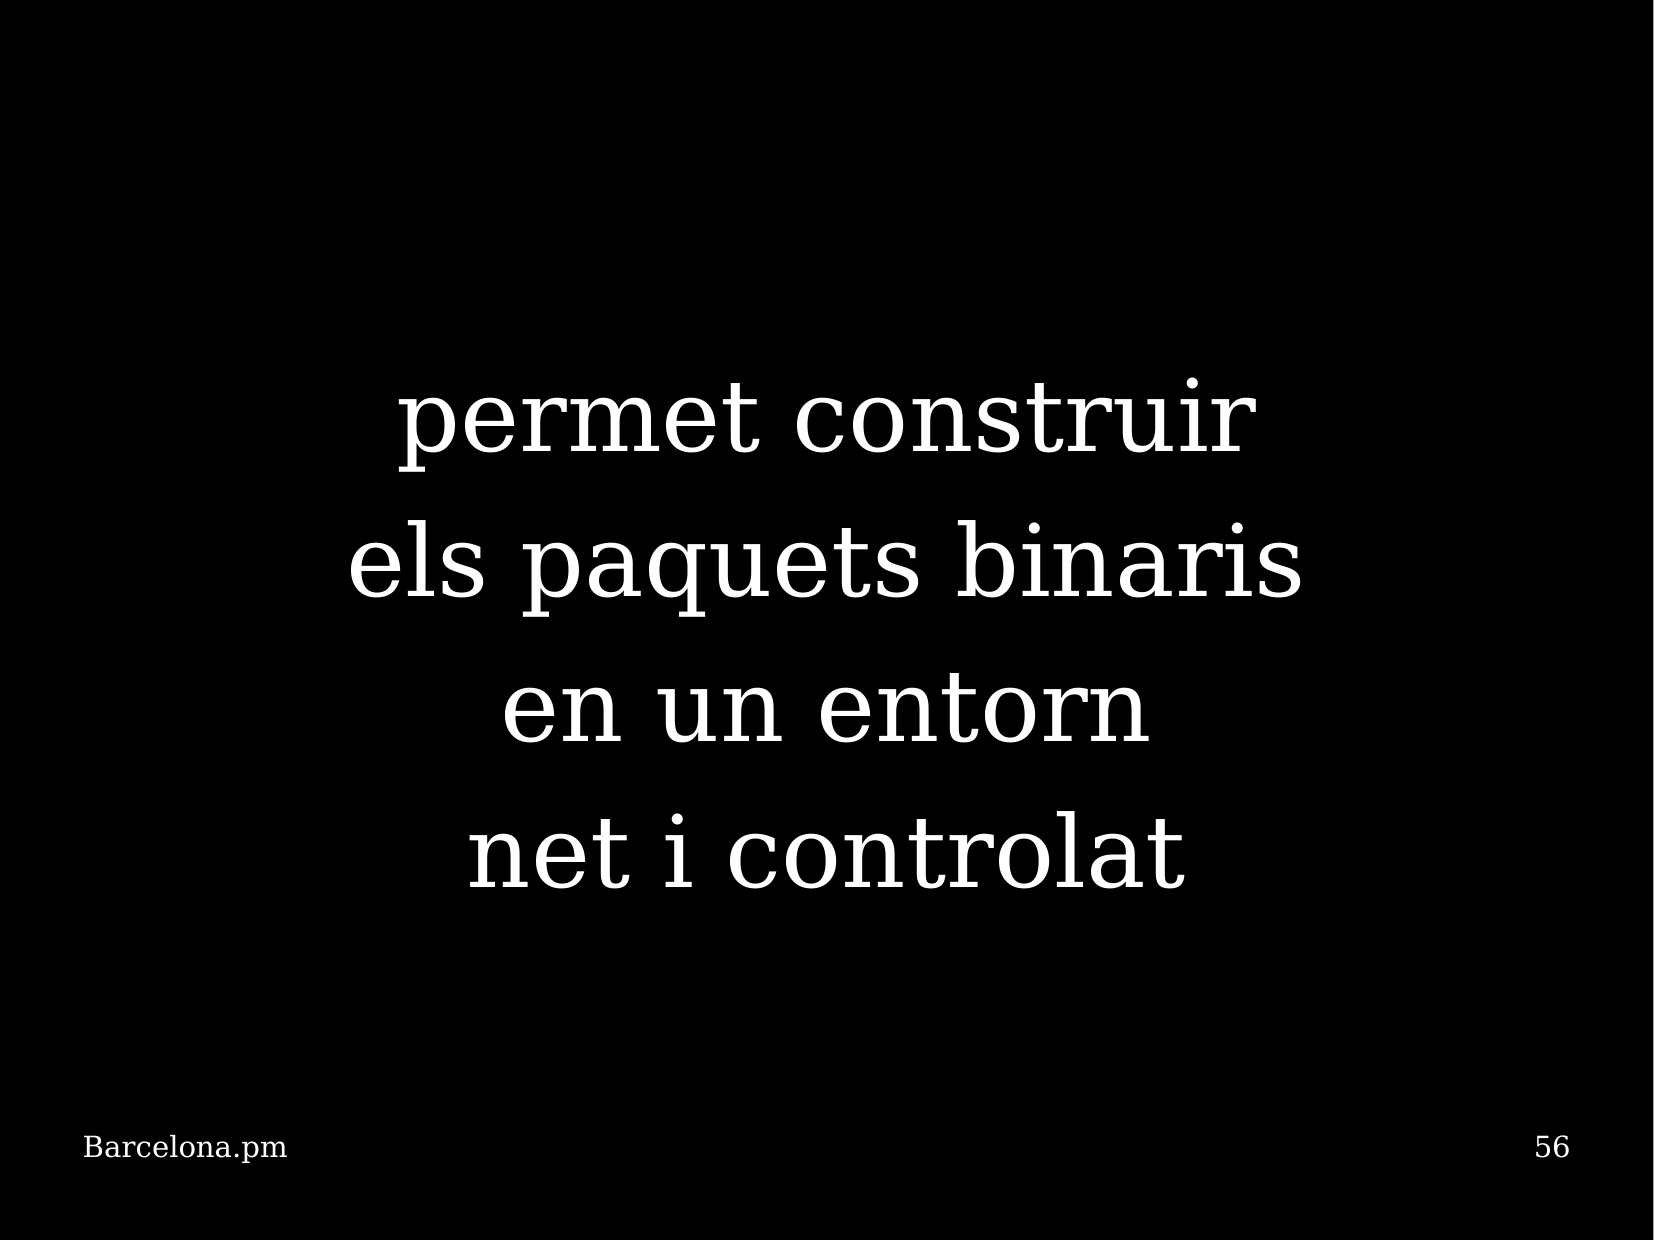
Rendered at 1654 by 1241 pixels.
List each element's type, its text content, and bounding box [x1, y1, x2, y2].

title permet construir els paquets binaris en un entorn net i controlat [82, 116, 1571, 1124]
